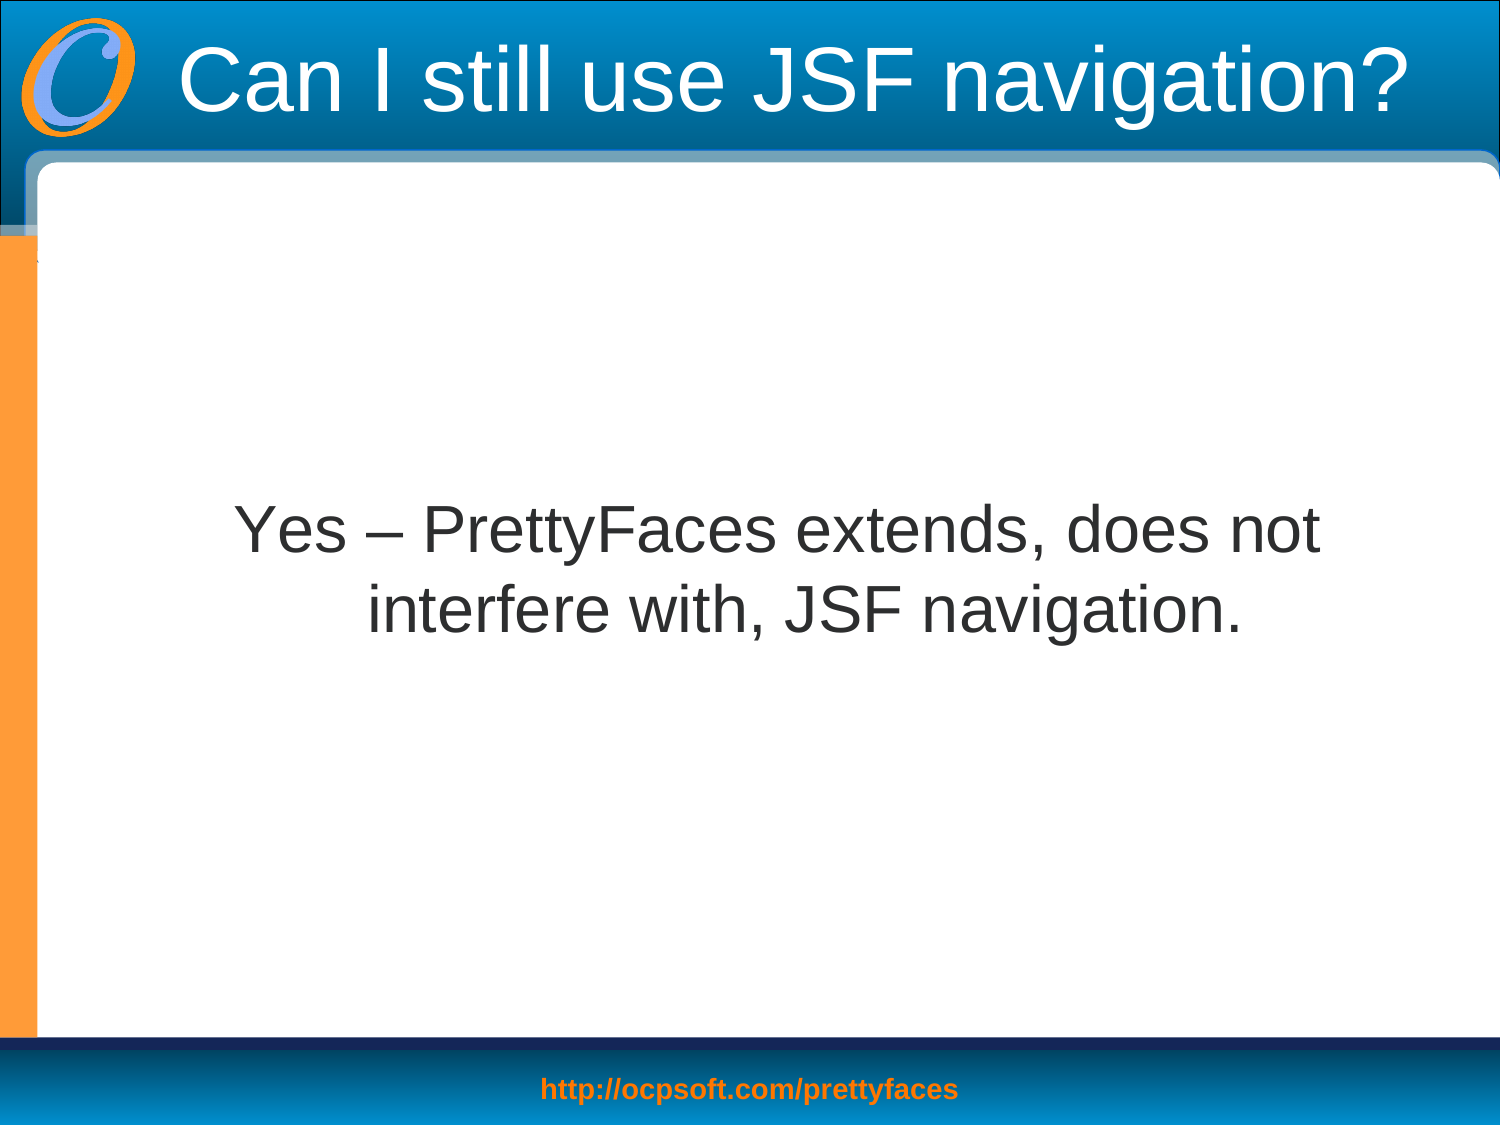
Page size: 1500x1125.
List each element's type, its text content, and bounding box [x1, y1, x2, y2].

picture [22, 19, 135, 136]
title Can I still use JSF navigation? [162, 11, 1463, 138]
list Yes – PrettyFaces extends, does not interfere with, JSF navigation. [75, 187, 1425, 1005]
